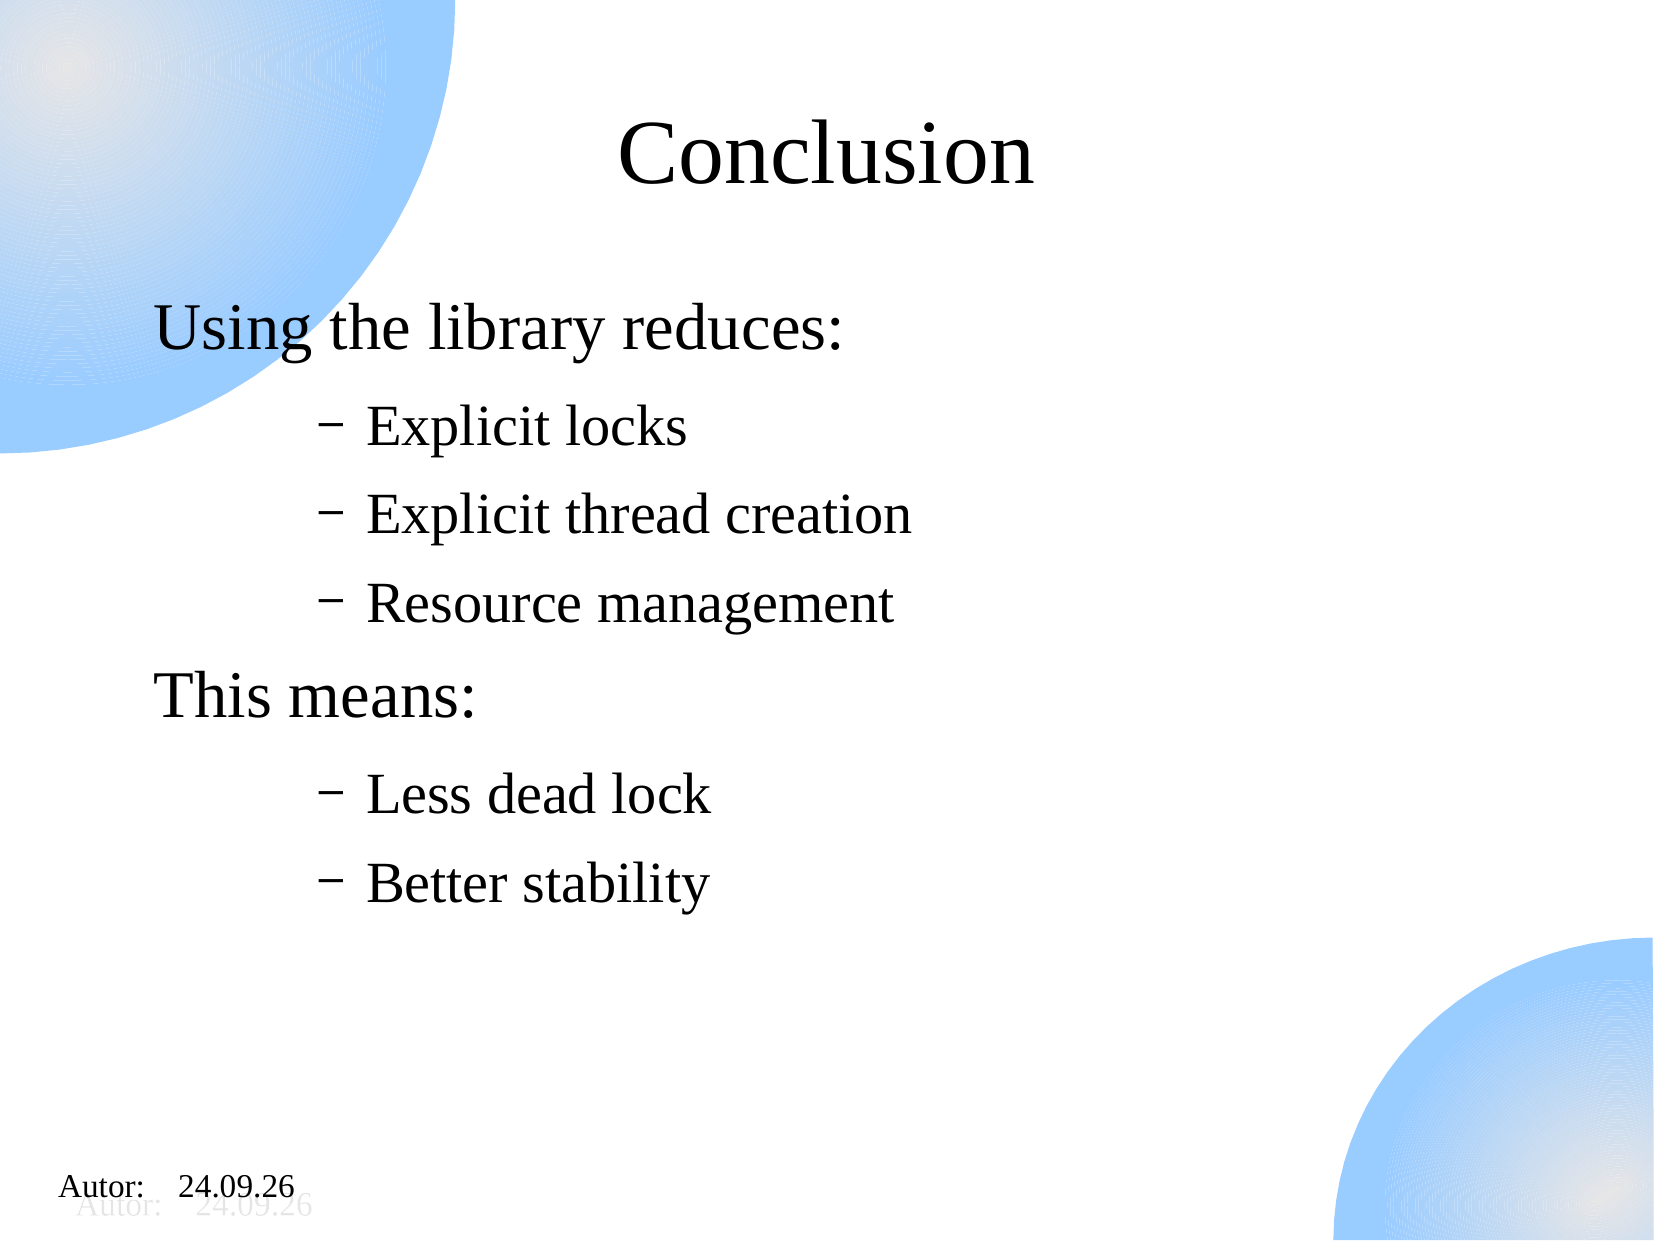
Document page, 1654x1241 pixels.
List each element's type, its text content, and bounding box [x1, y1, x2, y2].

list Using the library reduces: Explicit locks Explicit thread creation Resource management This means: Less dead lock Better stability [82, 290, 1571, 1018]
title Conclusion [82, 49, 1571, 257]
